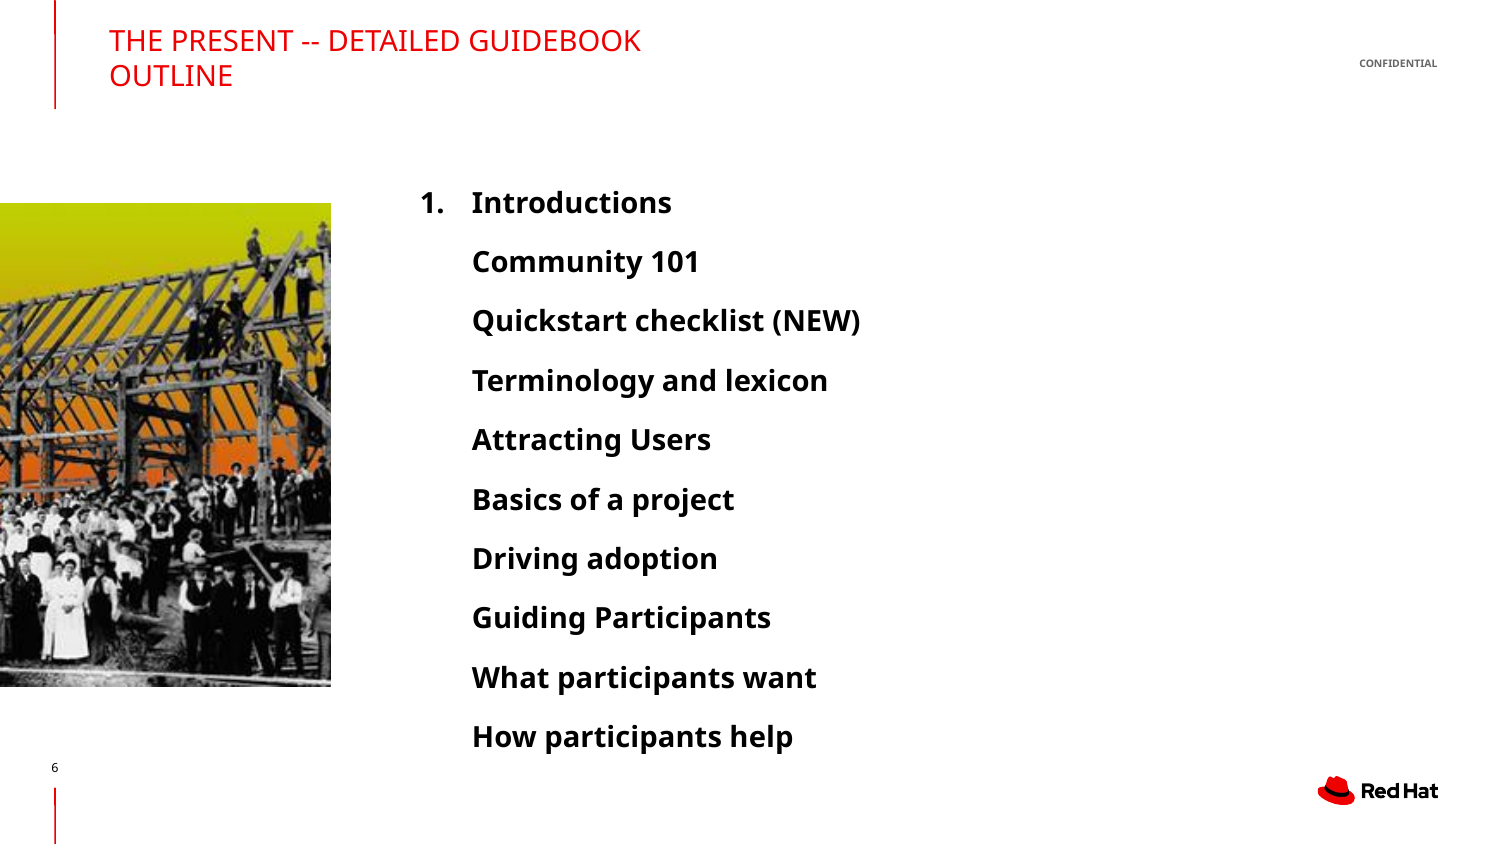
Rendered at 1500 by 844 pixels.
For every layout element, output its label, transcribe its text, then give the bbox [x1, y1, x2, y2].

subtitle THE PRESENT -- DETAILED GUIDEBOOK OUTLINE [55, 6, 689, 108]
title Introductions Community 101 Quickstart checklist (NEW) Terminology and lexicon Attracting Users Basics of a project Driving adoption Guiding Participants What participants want How participants help [396, 203, 1328, 688]
slide_number <number> [10, 759, 101, 777]
picture [1317, 776, 1438, 805]
picture [0, 203, 331, 688]
